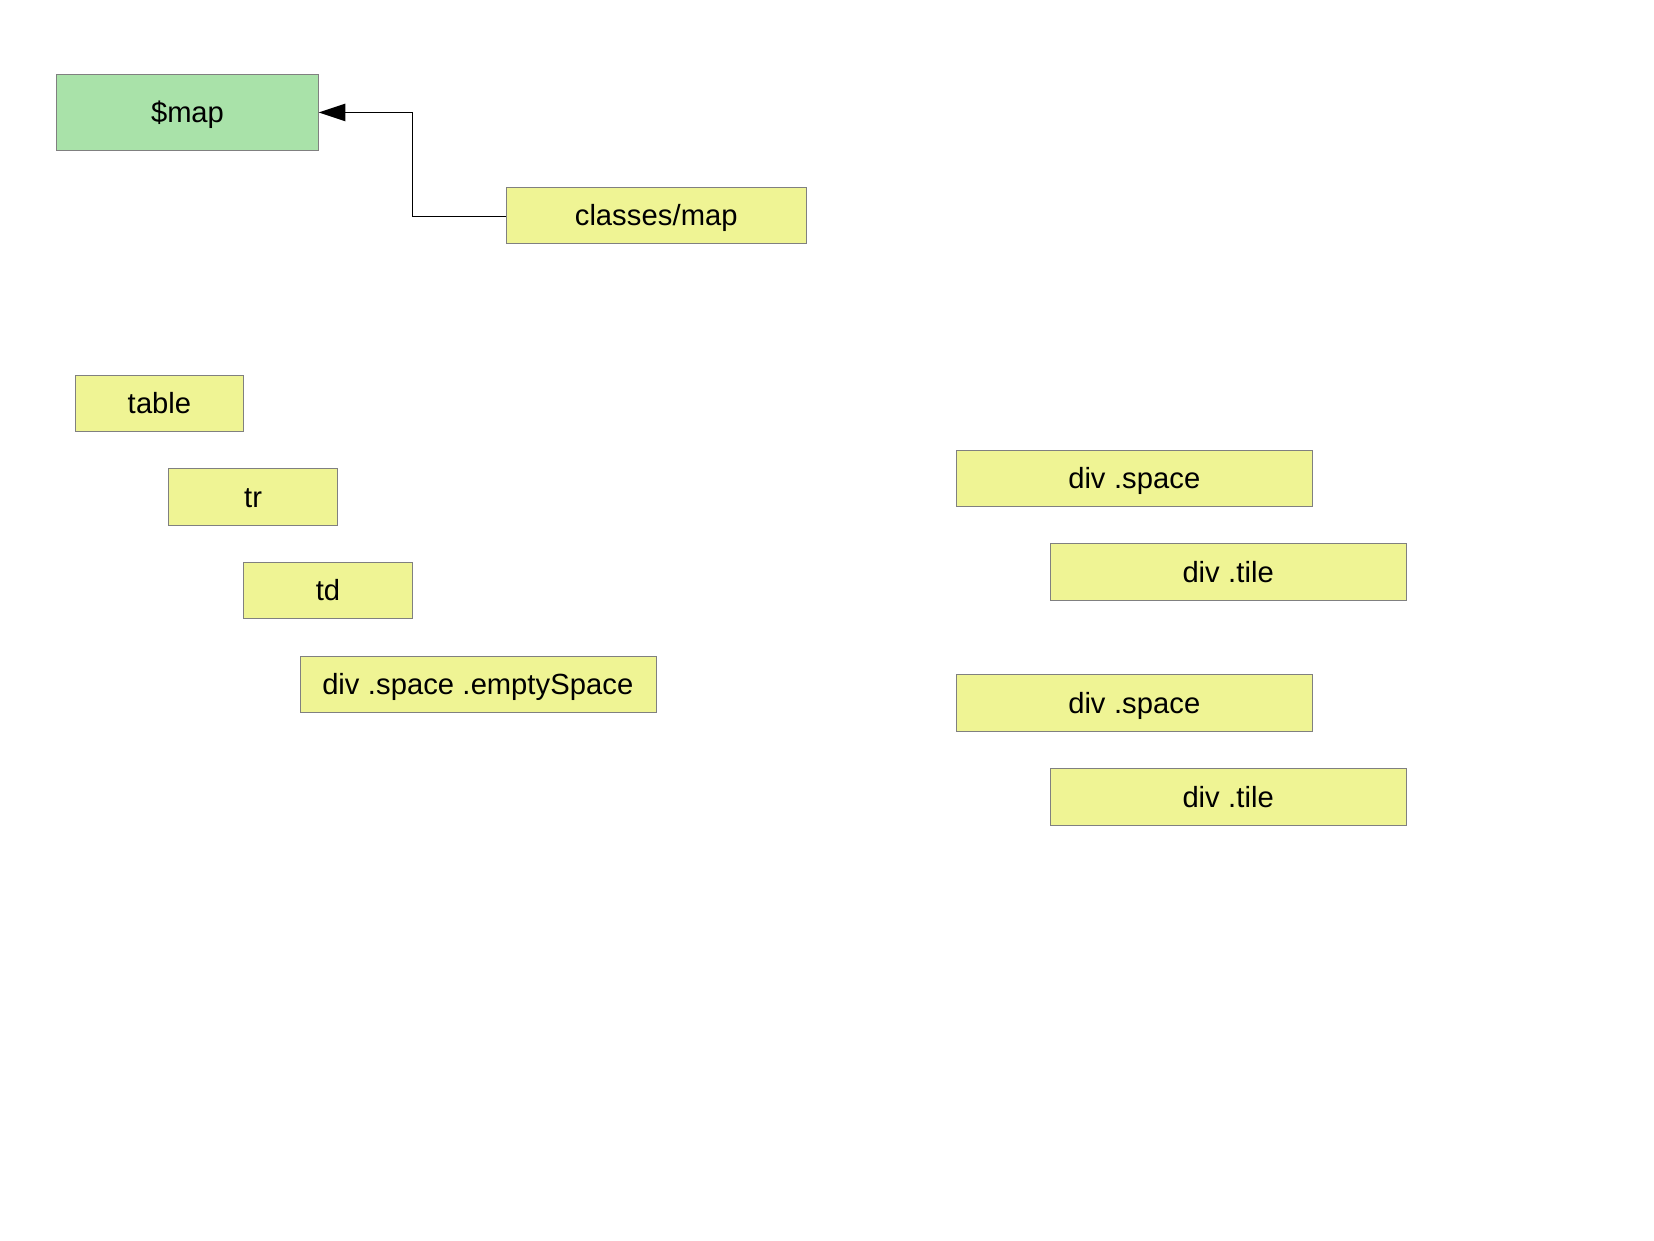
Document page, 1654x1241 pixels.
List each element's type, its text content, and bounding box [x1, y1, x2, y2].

text_box div .space [956, 674, 1313, 732]
text_box div .tile [1050, 543, 1407, 601]
text_box table [75, 375, 244, 432]
text_box div .tile [1050, 768, 1407, 826]
text_box div .space [956, 450, 1313, 507]
text_box td [243, 562, 413, 619]
text_box div .space .emptySpace [300, 656, 657, 713]
text_box classes/map [506, 187, 807, 244]
text_box $map [56, 74, 319, 151]
text_box tr [168, 468, 338, 526]
